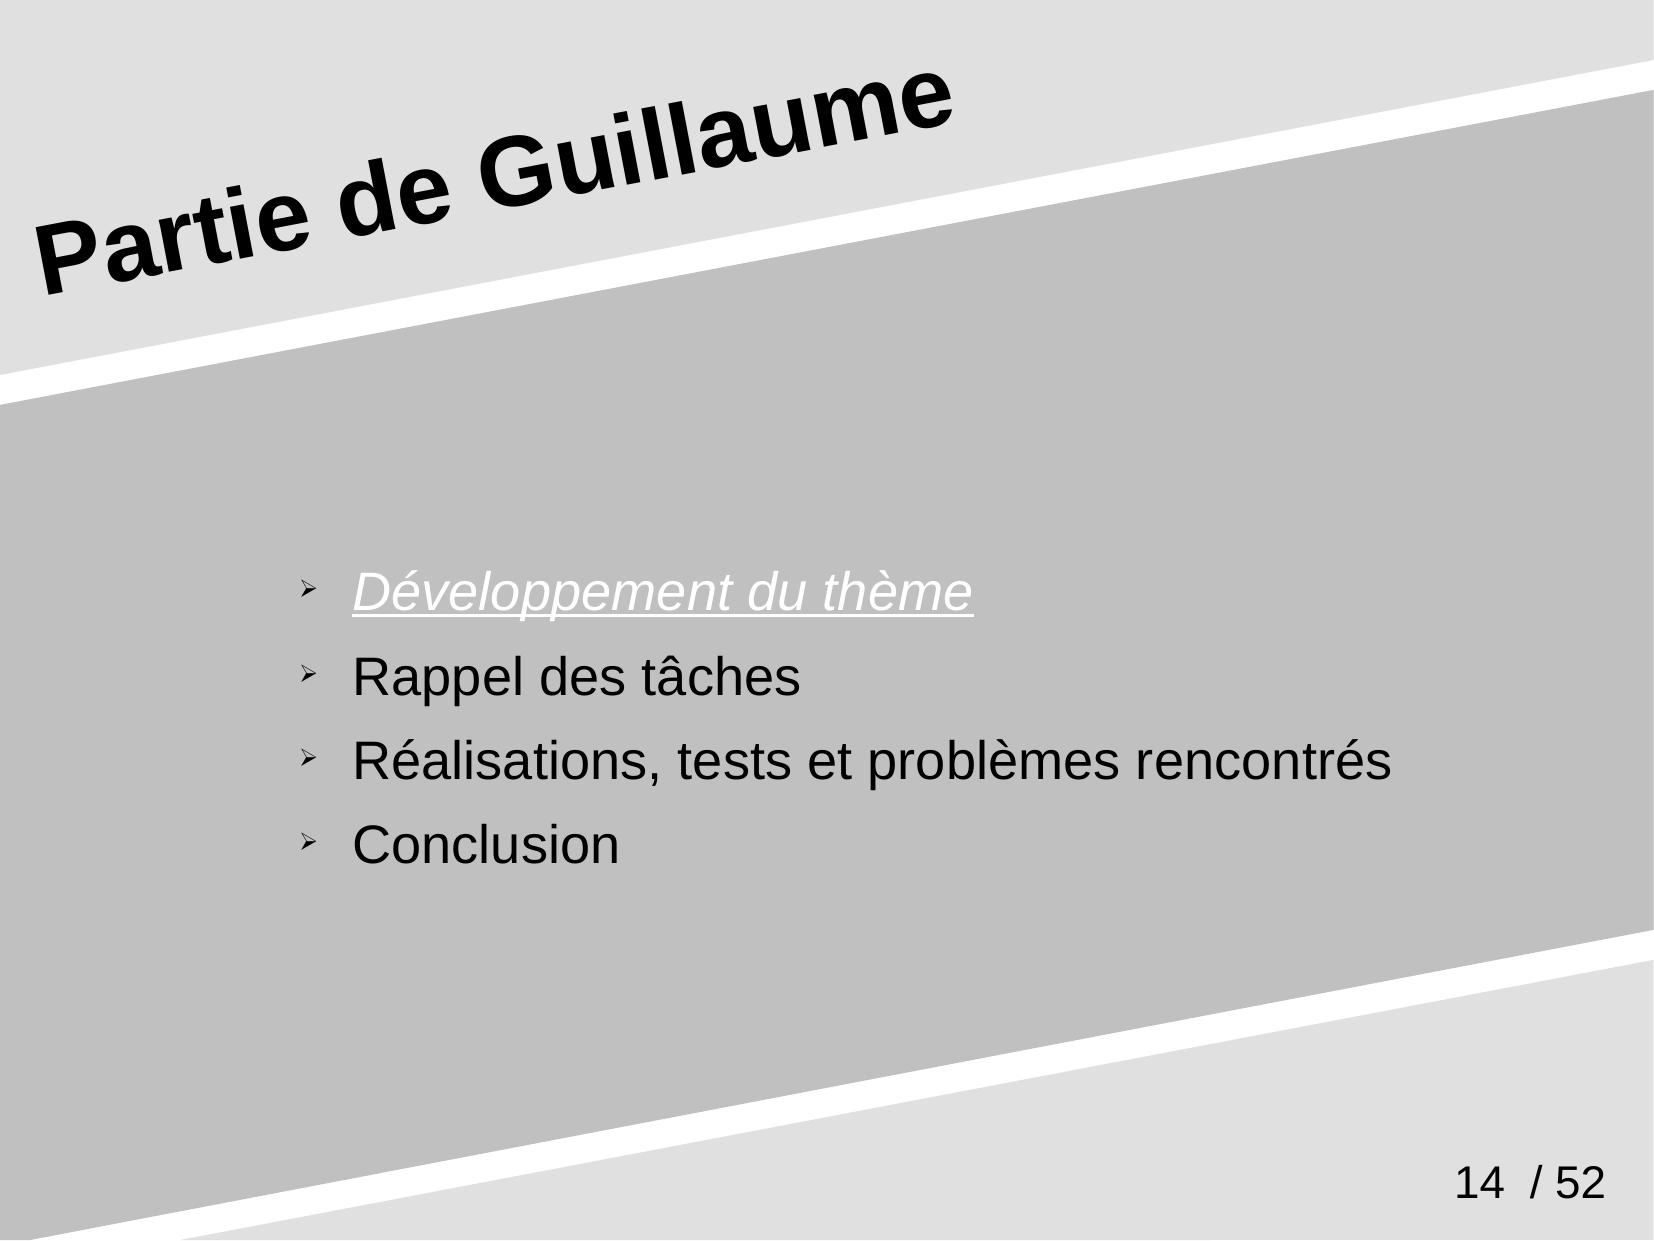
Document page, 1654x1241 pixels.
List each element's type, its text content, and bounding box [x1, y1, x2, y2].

title Partie de Guillaume [17, 0, 1518, 365]
list Développement du thème Rappel des tâches Réalisations, tests et problèmes rencontrés Conclusion [281, 561, 1580, 1207]
